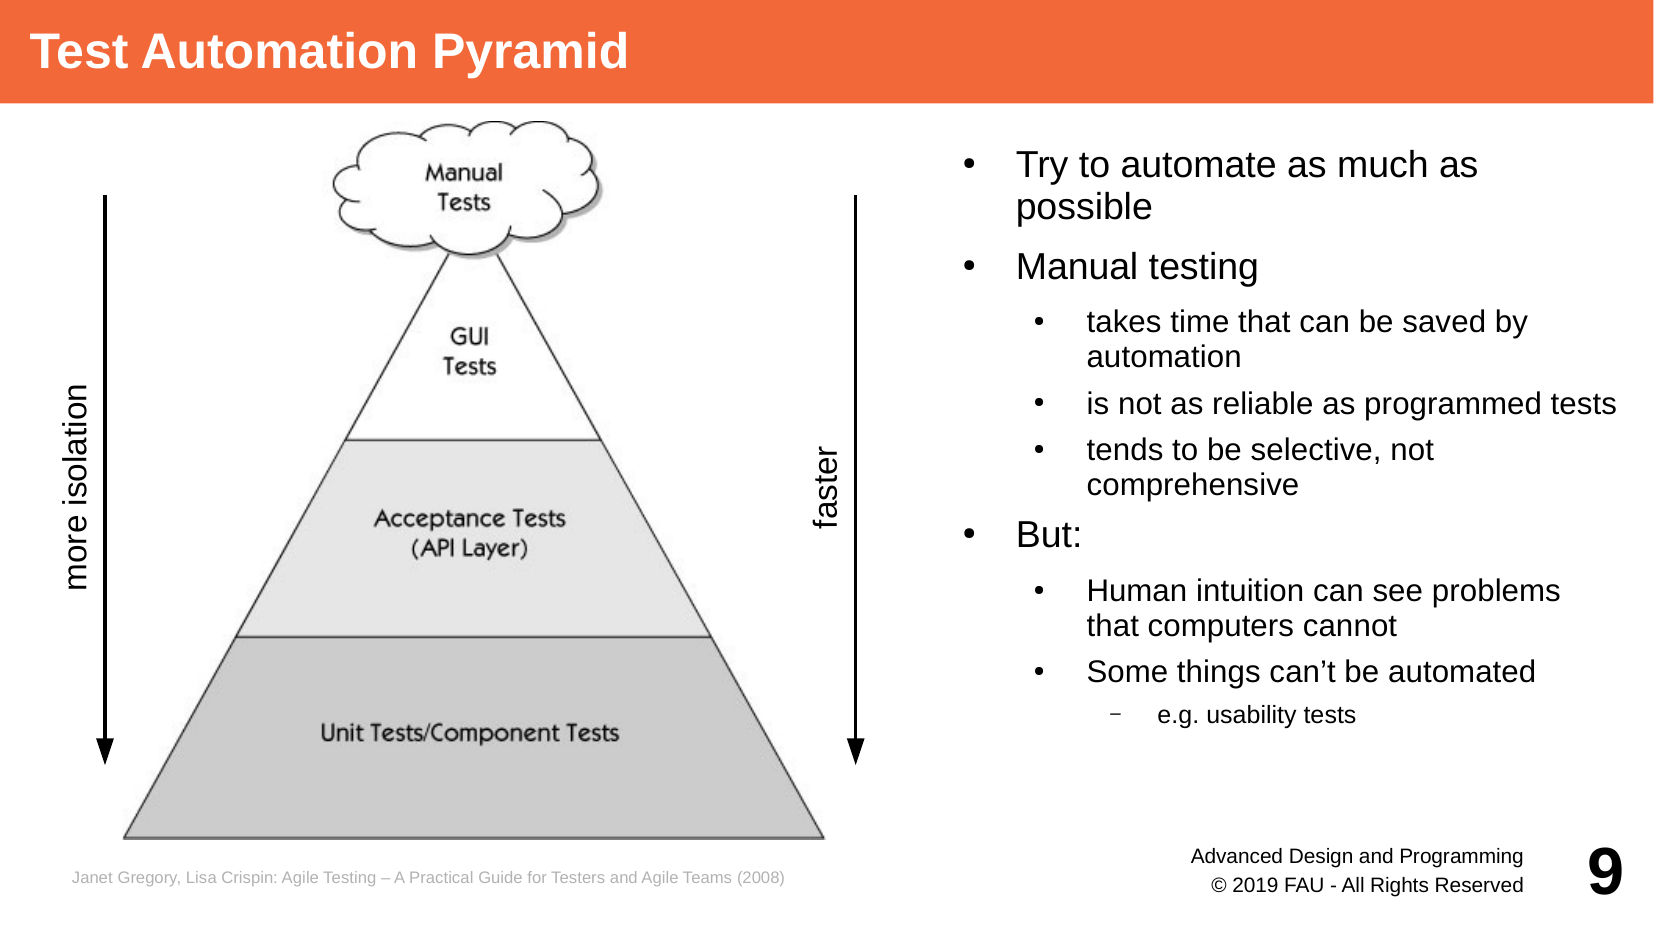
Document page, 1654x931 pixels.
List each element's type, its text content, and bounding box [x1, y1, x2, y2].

list Try to automate as much as possible Manual testing takes time that can be saved by automation is not as reliable as programmed tests tends to be selective, not comprehensive But: Human intuition can see problems that computers cannot Some things can’t be automated e.g. usability tests [945, 143, 1621, 823]
text_box faster [795, 315, 856, 661]
text_box more isolation [44, 315, 106, 661]
text_box Janet Gregory, Lisa Crispin: Agile Testing – A Practical Guide for Testers and Agile Teams (2008) [60, 856, 1006, 899]
picture [122, 121, 826, 841]
title Test Automation Pyramid [0, 0, 1654, 104]
